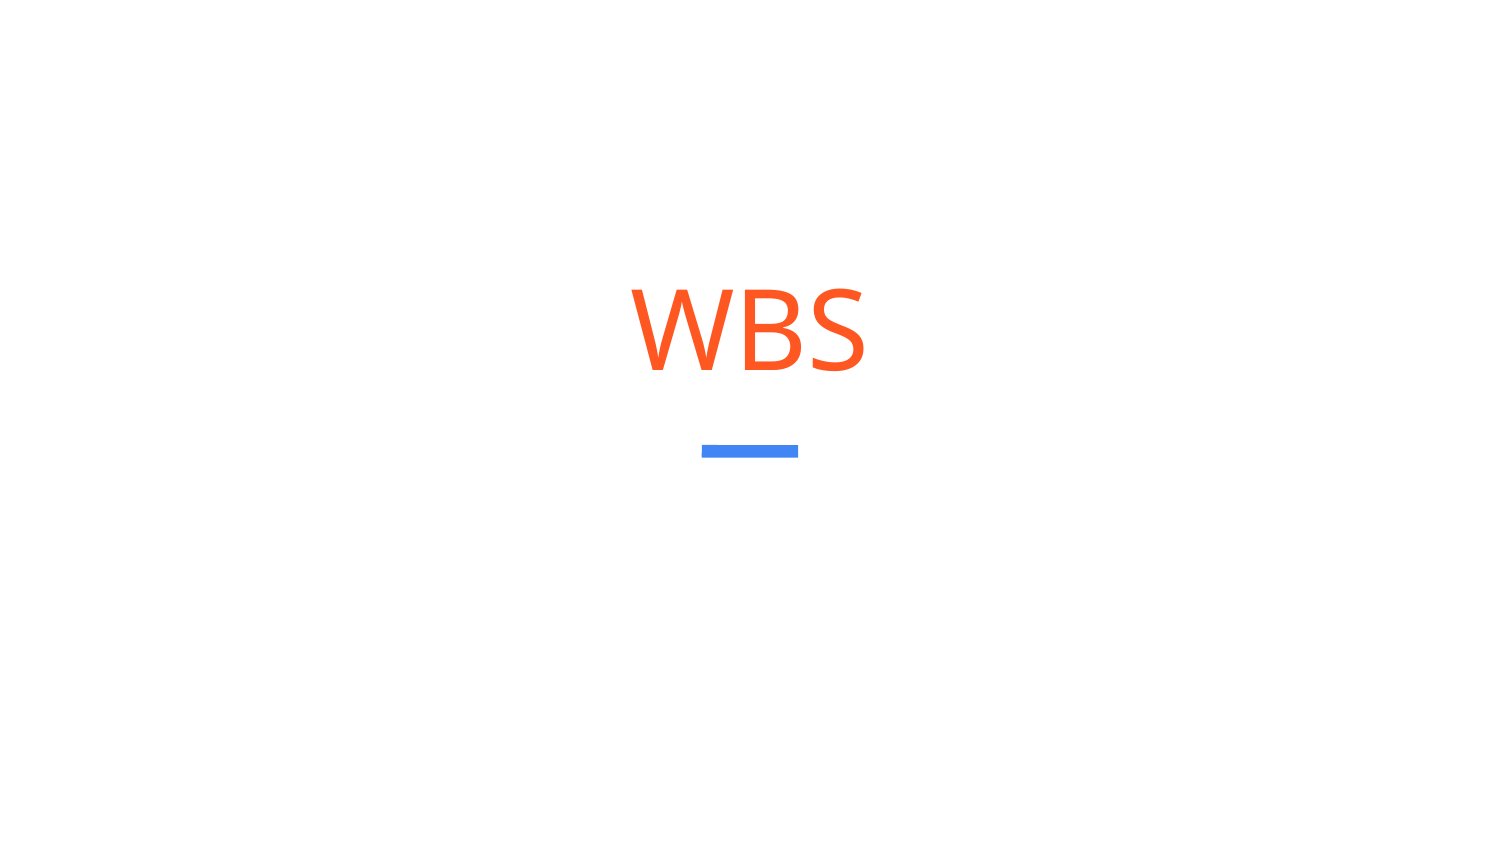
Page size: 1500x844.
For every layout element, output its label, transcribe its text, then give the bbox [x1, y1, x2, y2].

title WBS [51, 97, 1449, 419]
